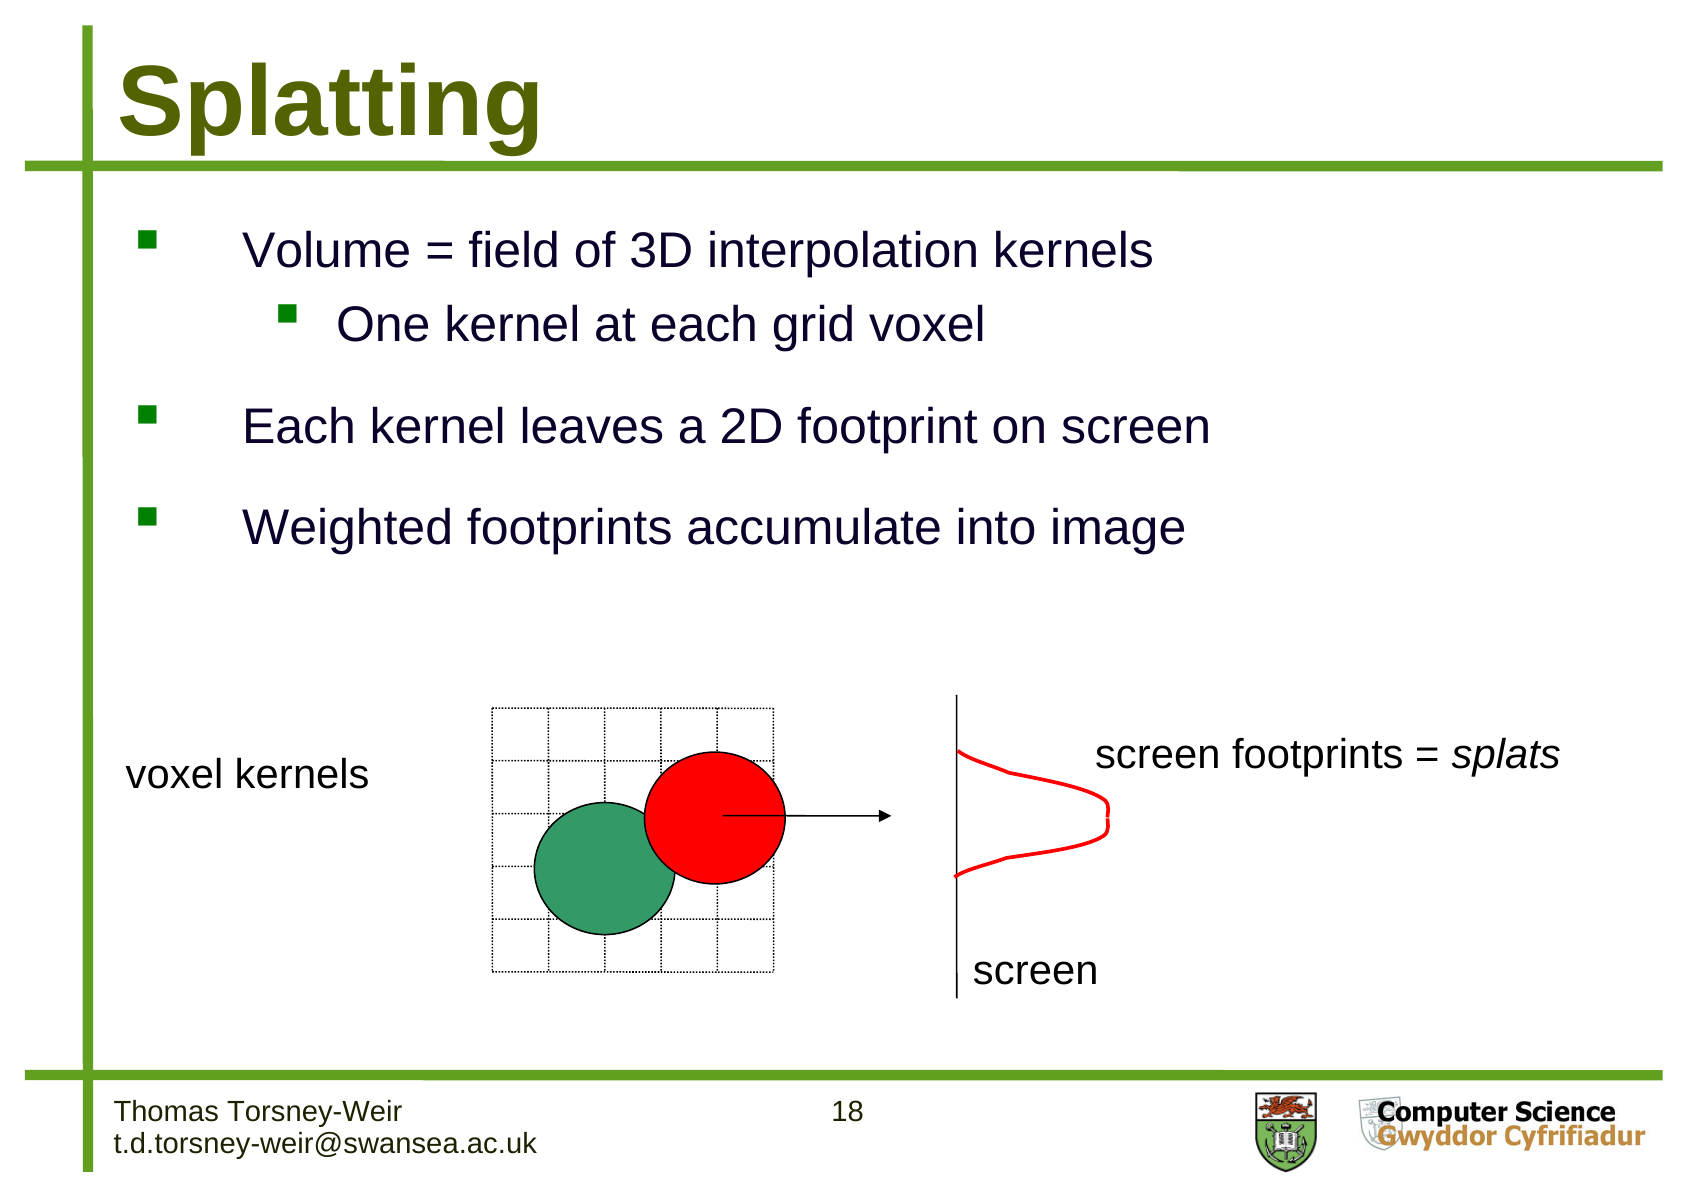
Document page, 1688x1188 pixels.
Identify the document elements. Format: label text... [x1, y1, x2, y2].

text_box screen [956, 934, 1168, 1002]
text_box [534, 752, 786, 935]
picture [1240, 1092, 1654, 1173]
text_box voxel kernels [109, 738, 387, 806]
list Volume = field of 3D interpolation kernels One kernel at each grid voxel Each kernel leaves a 2D footprint on screen Weighted footprints accumulate into image [117, 209, 1624, 1060]
title Splatting [101, 29, 1666, 166]
text_box screen footprints = splats [1068, 718, 1587, 786]
